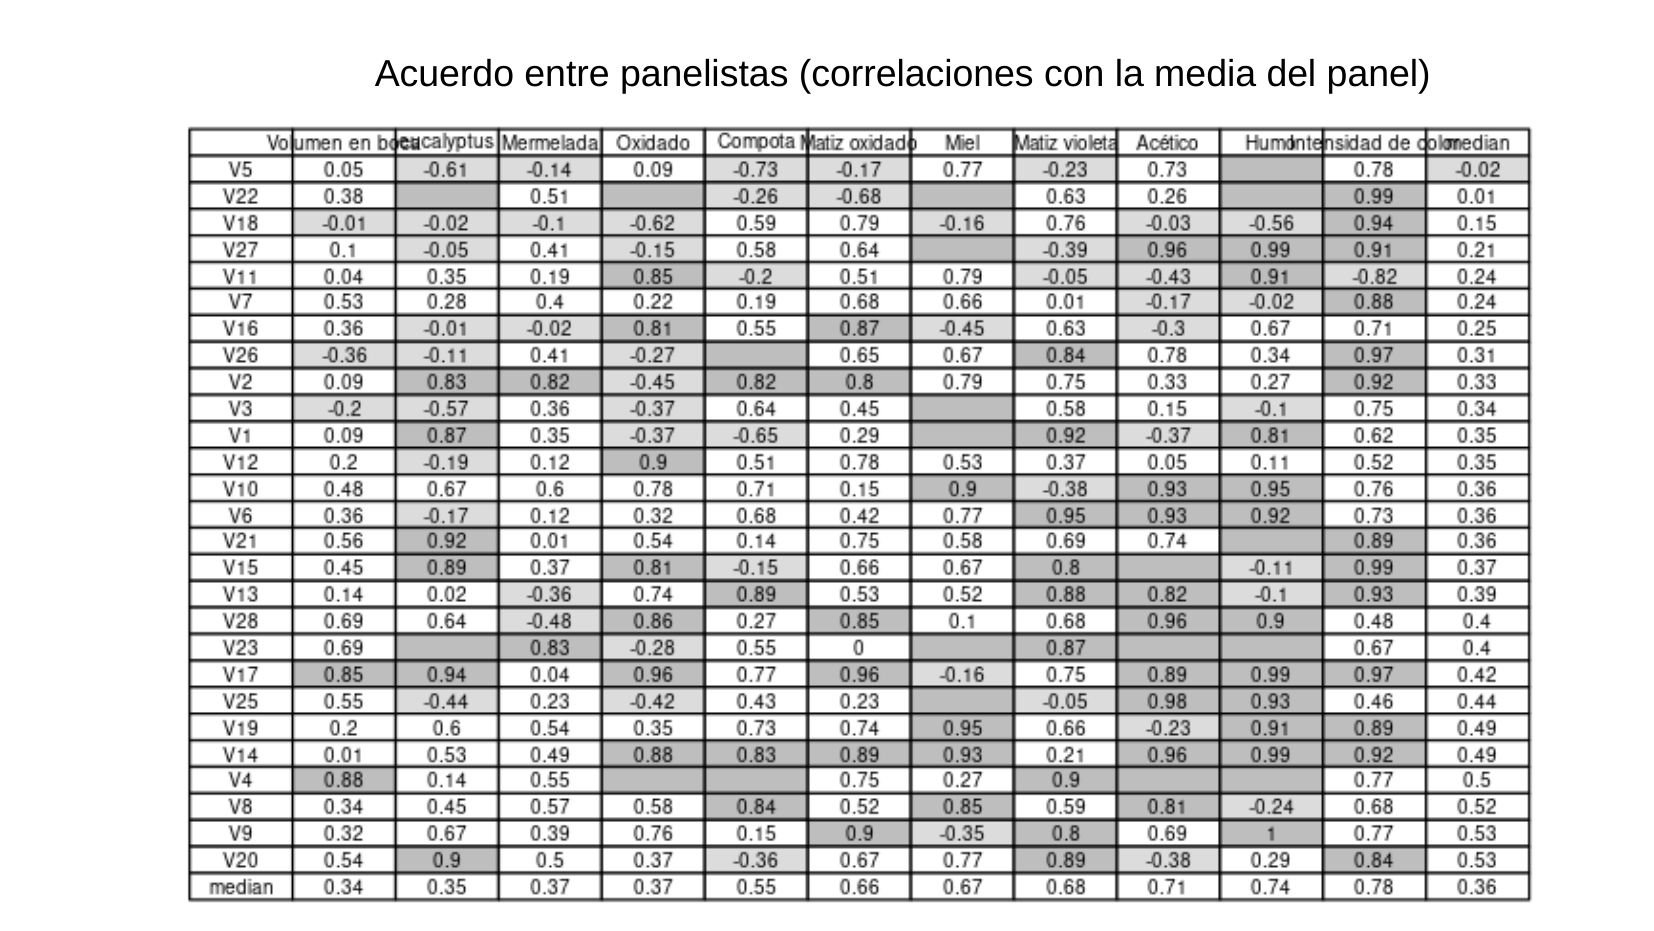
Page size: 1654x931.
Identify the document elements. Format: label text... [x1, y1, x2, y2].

picture [120, 104, 1591, 931]
text_box Acuerdo entre panelistas (correlaciones con la media del panel) [360, 45, 1501, 102]
